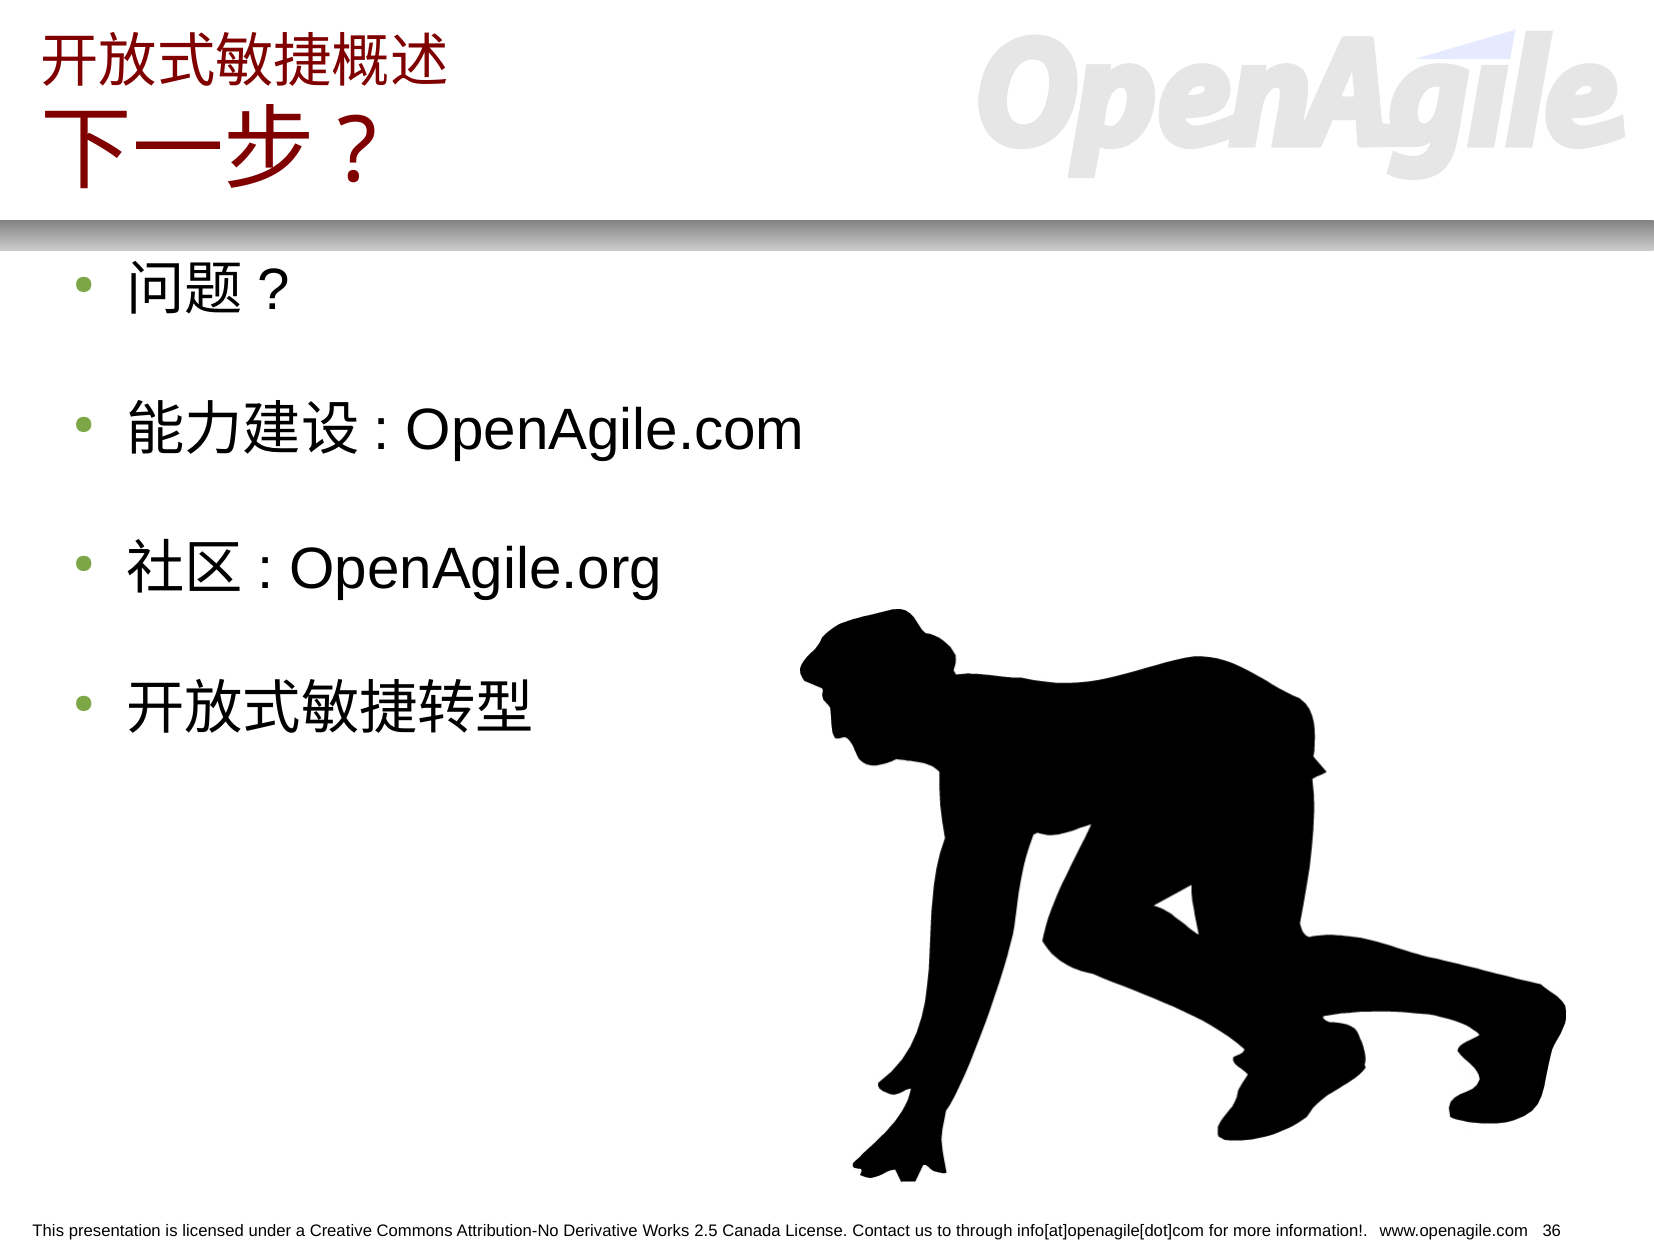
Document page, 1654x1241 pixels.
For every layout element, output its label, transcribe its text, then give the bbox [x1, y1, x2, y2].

title 开放式敏捷概述 下一步? [40, 26, 1654, 204]
picture [800, 609, 1566, 1182]
list 问题? 能力建设: OpenAgile.com 社区: OpenAgile.org 开放式敏捷转型 [37, 251, 1654, 742]
